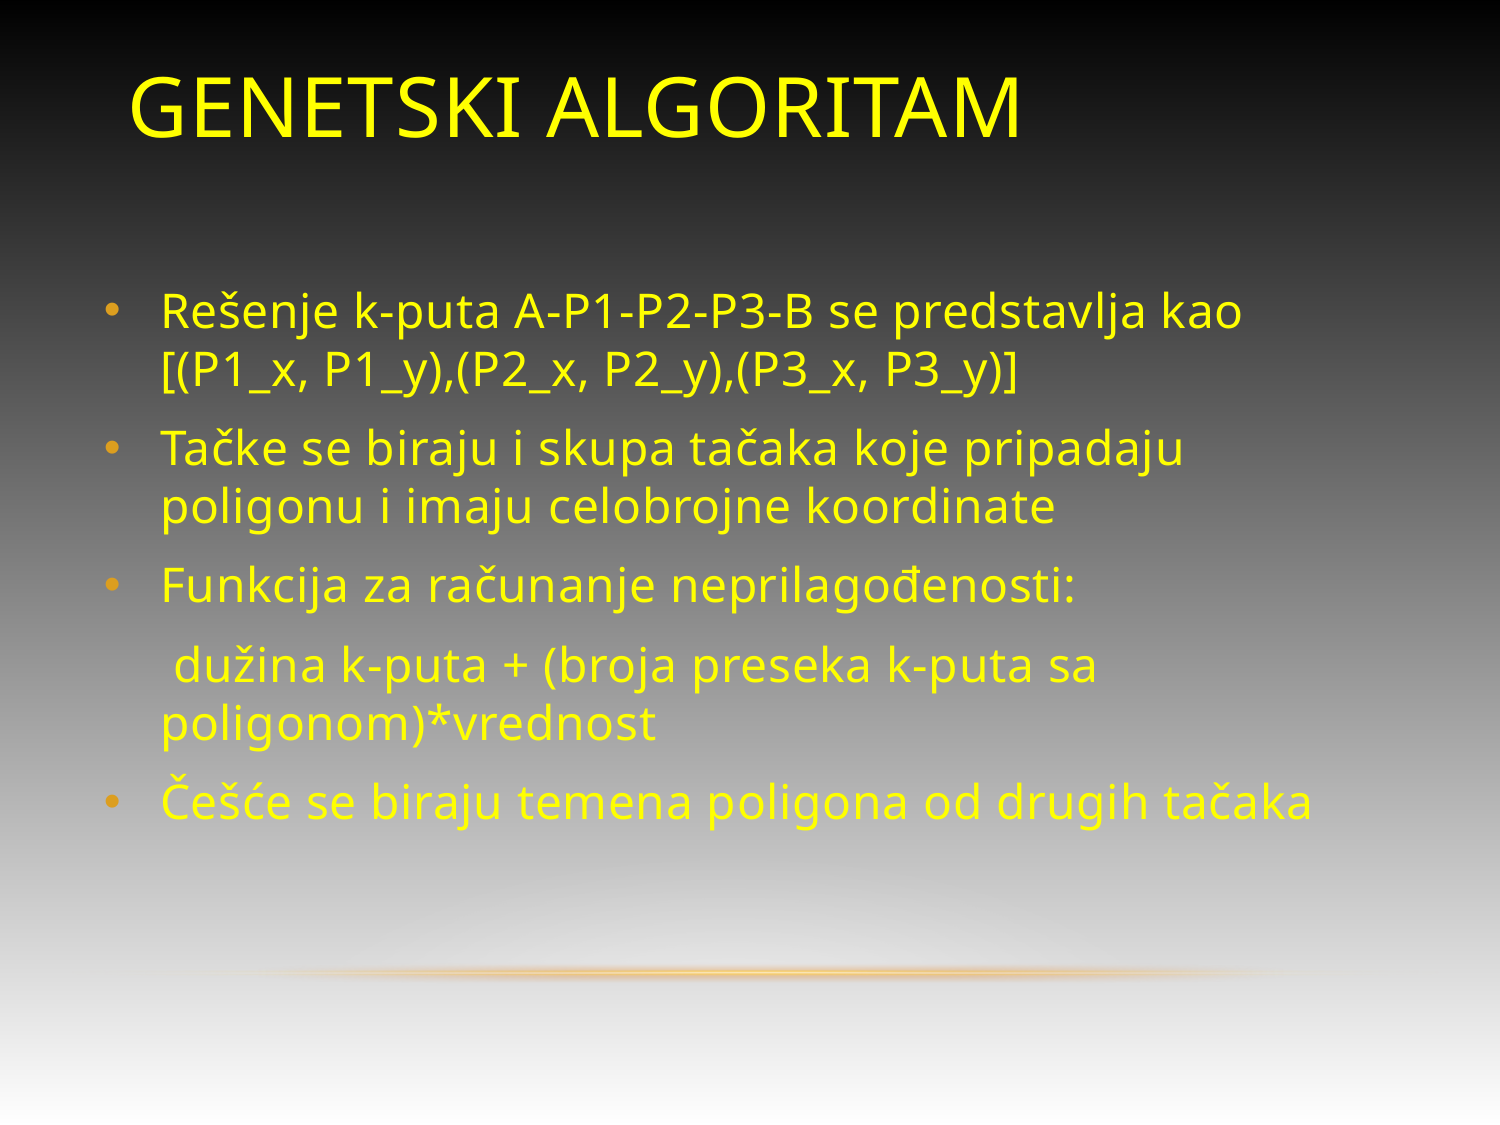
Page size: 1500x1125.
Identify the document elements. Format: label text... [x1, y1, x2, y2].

picture [0, 0, 1500, 1125]
text_box Rešenje k-puta A-P1-P2-P3-B se predstavlja kao [(P1_x, P1_y),(P2_x, P2_y),(P3_x, P3_y)] Tačke se biraju i skupa tačaka koje pripadaju poligonu i imaju celobrojne koordinate Funkcija za računanje neprilagođenosti: dužina k-puta + (broja preseka k-puta sa poligonom)*vrednost Češće se biraju temena poligona od drugih tačaka [88, 113, 1412, 1071]
title GENETSKI ALGORITAM [112, 42, 1413, 162]
